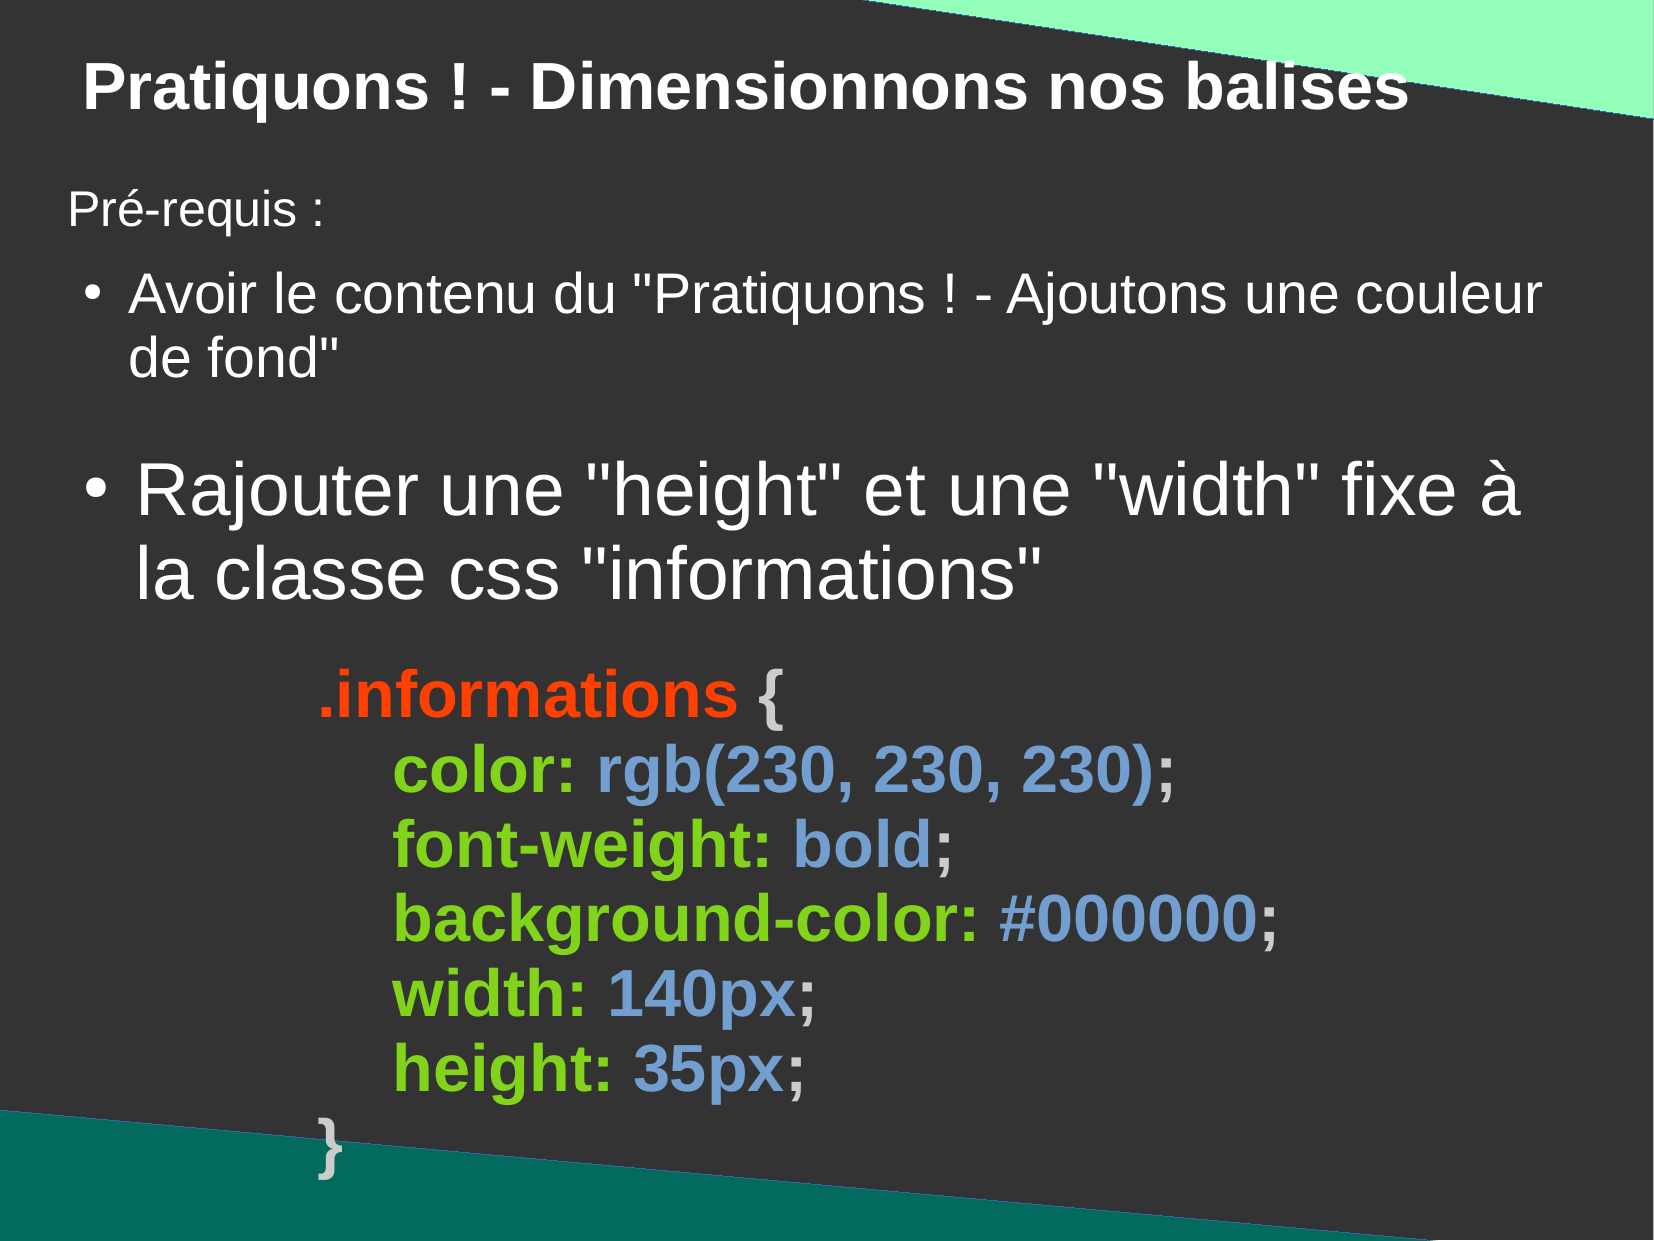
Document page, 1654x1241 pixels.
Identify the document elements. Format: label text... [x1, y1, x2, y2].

text_box [863, 0, 1654, 120]
list Rajouter une "height" et une "width" fixe à la classe css "informations" [64, 447, 1589, 626]
list Pré-requis : Avoir le contenu du "Pratiquons ! - Ajoutons une couleur de fond" [67, 180, 1607, 390]
text_box .informations { color: rgb(230, 230, 230); font-weight: bold; background-color: #000000; width: 140px; height: 35px; } [302, 649, 1351, 1188]
title Pratiquons ! - Dimensionnons nos balises [82, 49, 1571, 152]
